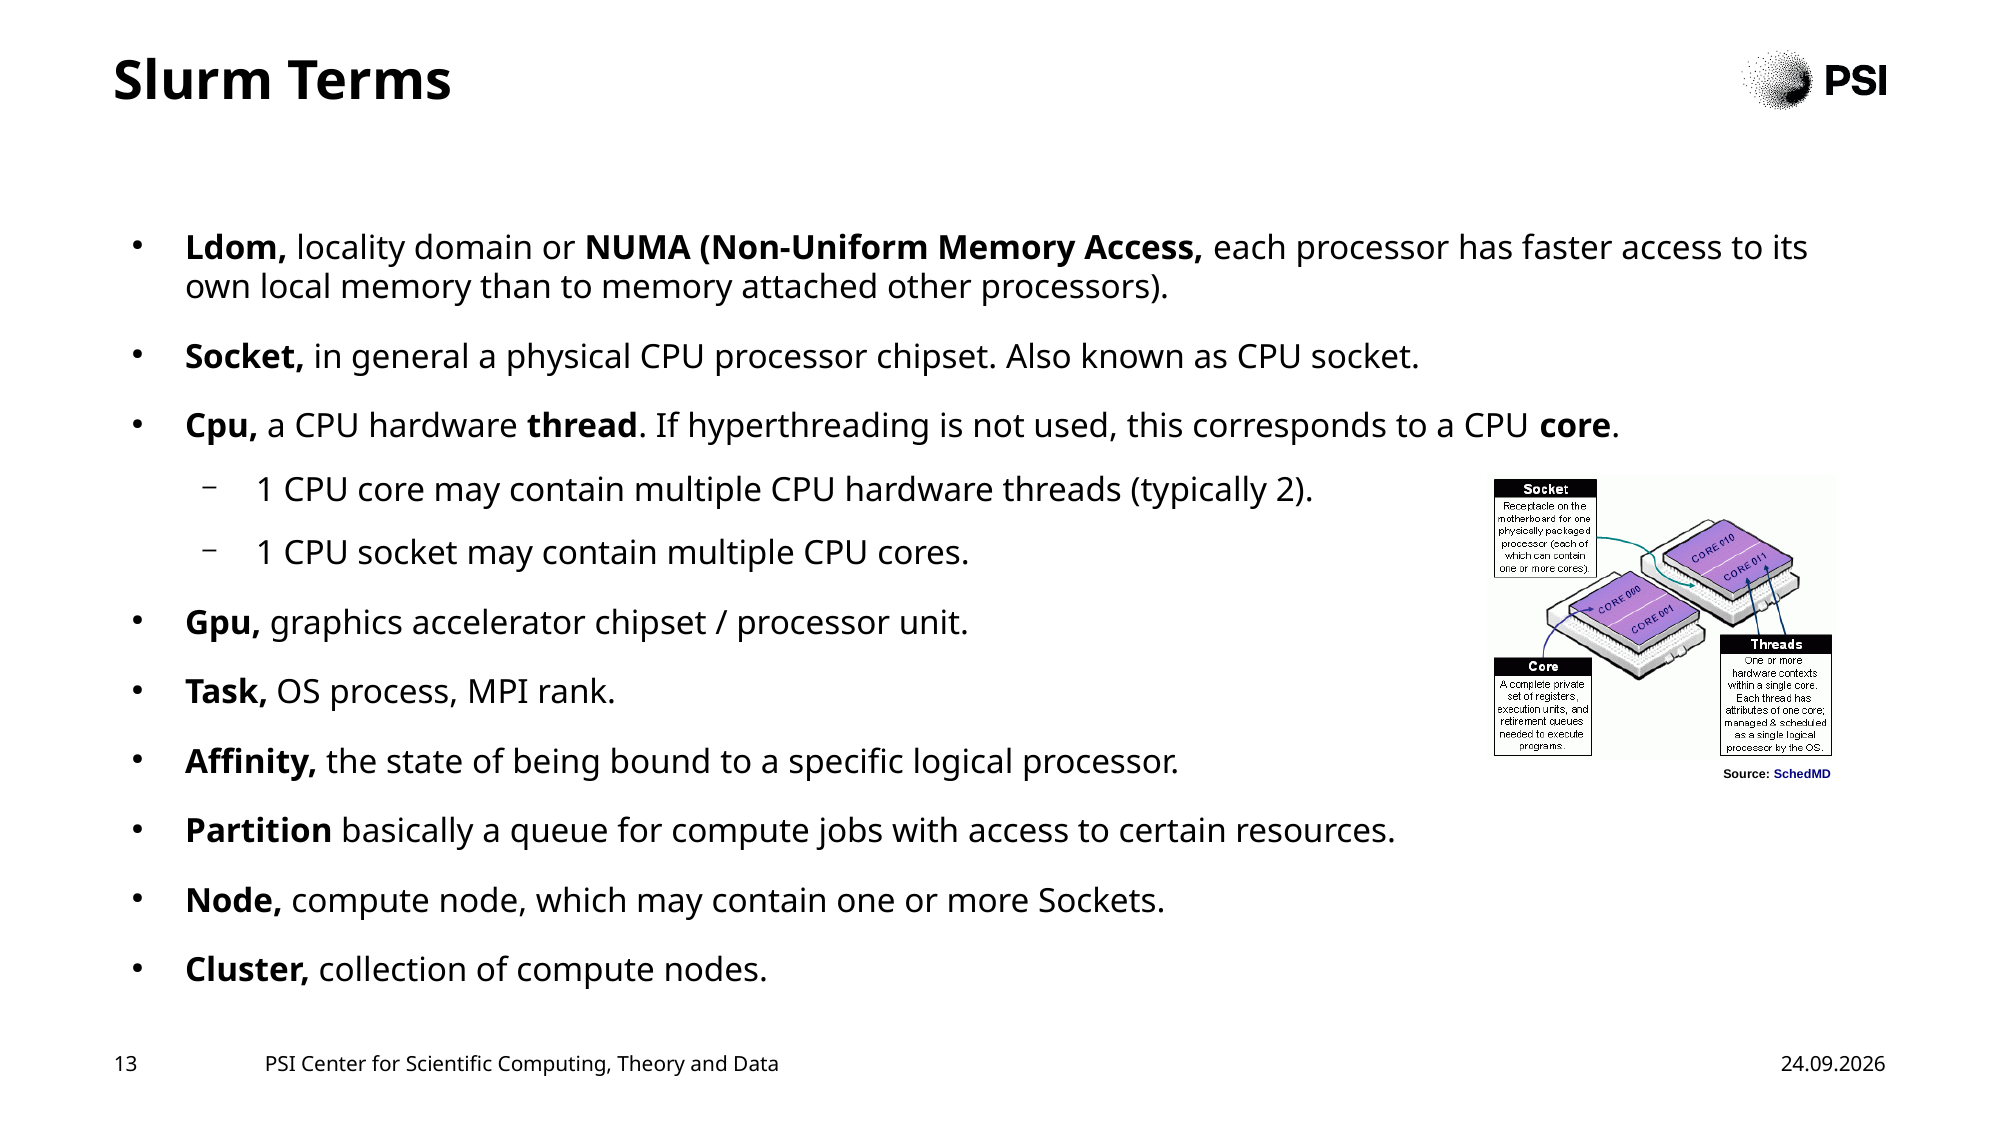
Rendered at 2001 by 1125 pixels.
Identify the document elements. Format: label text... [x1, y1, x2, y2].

list Ldom, locality domain or NUMA (Non-Uniform Memory Access, each processor has faster access to its own local memory than to memory attached other processors). Socket, in general a physical CPU processor chipset. Also known as CPU socket. Cpu, a CPU hardware thread. If hyperthreading is not used, this corresponds to a CPU core. 1 CPU core may contain multiple CPU hardware threads (typically 2). 1 CPU socket may contain multiple CPU cores. Gpu, graphics accelerator chipset / processor unit. Task, OS process, MPI rank. Affinity, the state of being bound to a specific logical processor. Partition basically a queue for compute jobs with access to certain resources. Node, compute node, which may contain one or more Sockets. Cluster, collection of compute nodes. [114, 225, 1860, 988]
text_box Source: SchedMD [1708, 759, 1889, 798]
picture [1487, 475, 1836, 760]
title Slurm Terms [114, 45, 1585, 179]
